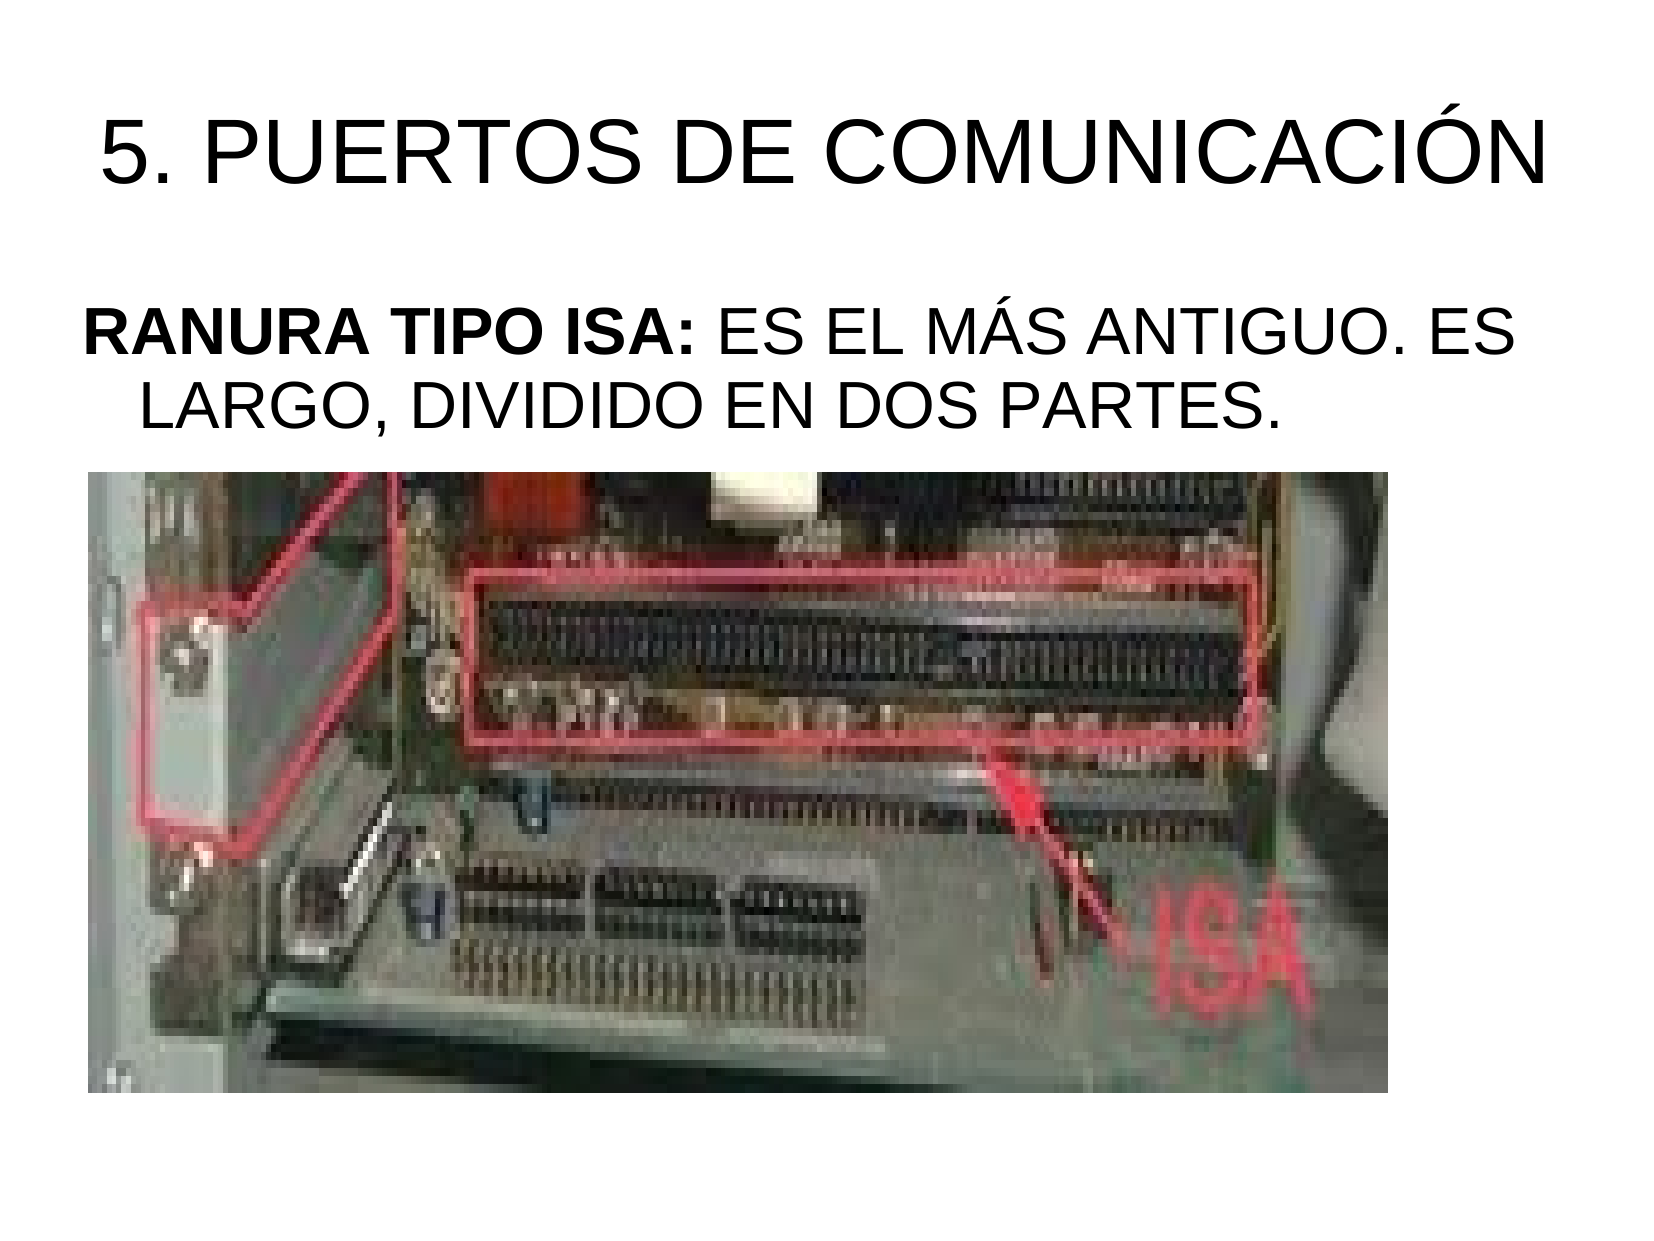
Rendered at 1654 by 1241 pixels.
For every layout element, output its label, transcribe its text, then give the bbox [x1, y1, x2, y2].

list RANURA TIPO ISA: ES EL MÁS ANTIGUO. ES LARGO, DIVIDIDO EN DOS PARTES. [82, 290, 1571, 1109]
picture [88, 472, 1388, 1093]
title 5. PUERTOS DE COMUNICACIÓN [82, 49, 1571, 257]
